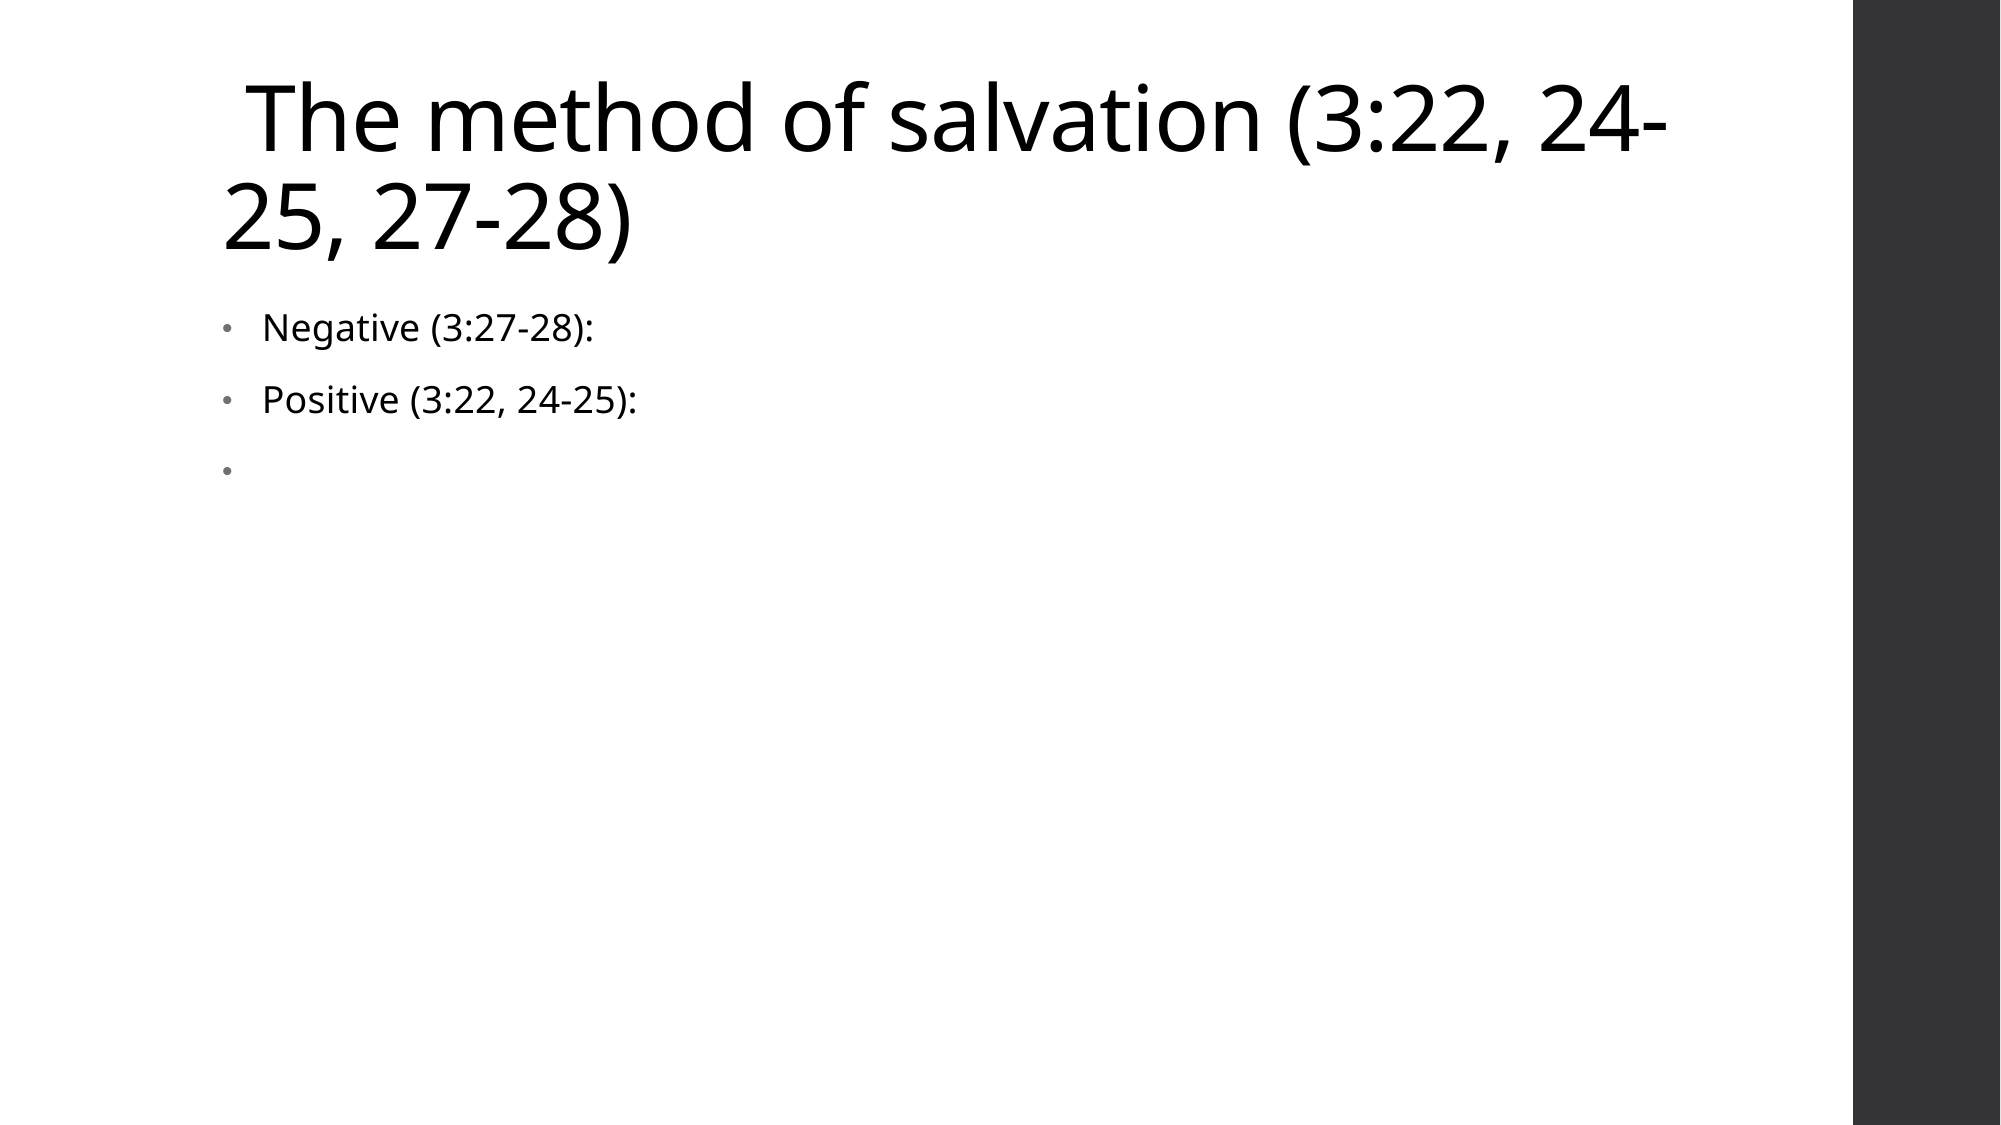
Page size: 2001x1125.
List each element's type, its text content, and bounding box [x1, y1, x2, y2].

title The method of salvation (3:22, 24-25, 27-28) [206, 60, 1797, 278]
list Negative (3:27-28): Positive (3:22, 24-25): [206, 299, 1617, 1014]
